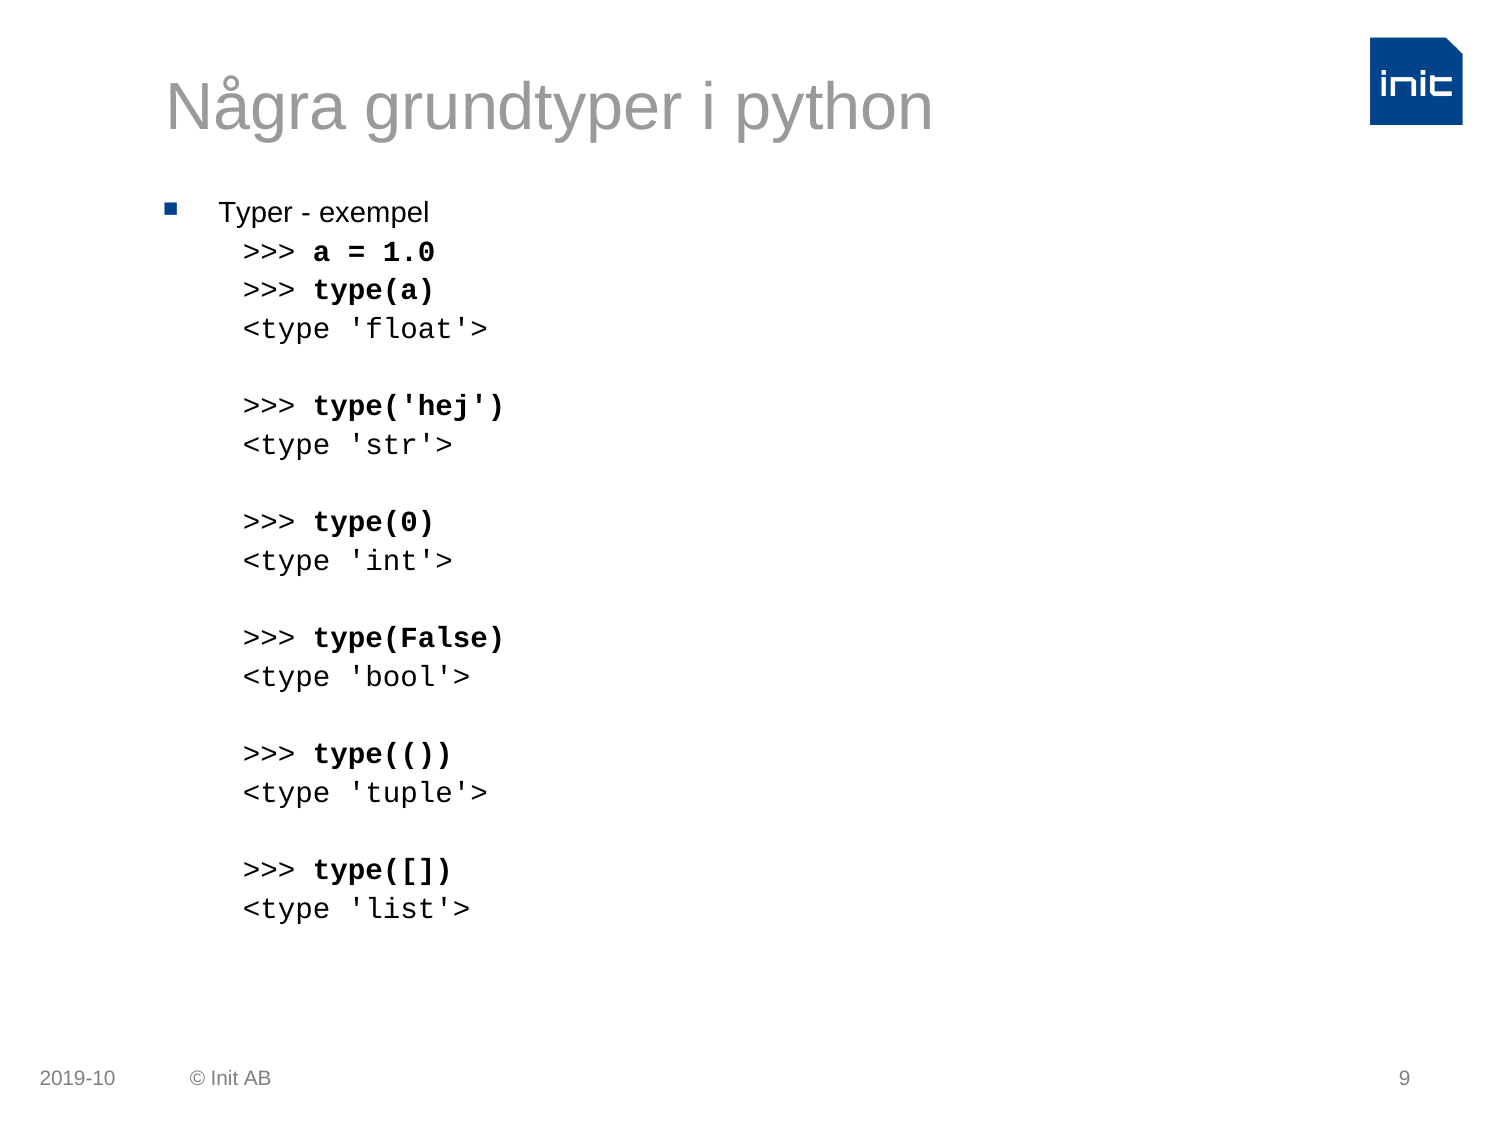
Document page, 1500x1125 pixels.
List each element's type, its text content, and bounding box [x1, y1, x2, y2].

text_box Typer - exempel >>> a = 1.0 >>> type(a) <type 'float'> >>> type('hej') <type 'str'> >>> type(0) <type 'int'> >>> type(False) <type 'bool'> >>> type(()) <type 'tuple'> >>> type([]) <type 'list'> [150, 189, 1351, 1049]
text_box 2019-10 [24, 1037, 151, 1098]
text_box © Init AB [174, 1037, 1326, 1098]
text_box Några grundtyper i python [150, 0, 1351, 151]
text_box <nummer> [1350, 1037, 1426, 1098]
picture [1370, 37, 1463, 125]
